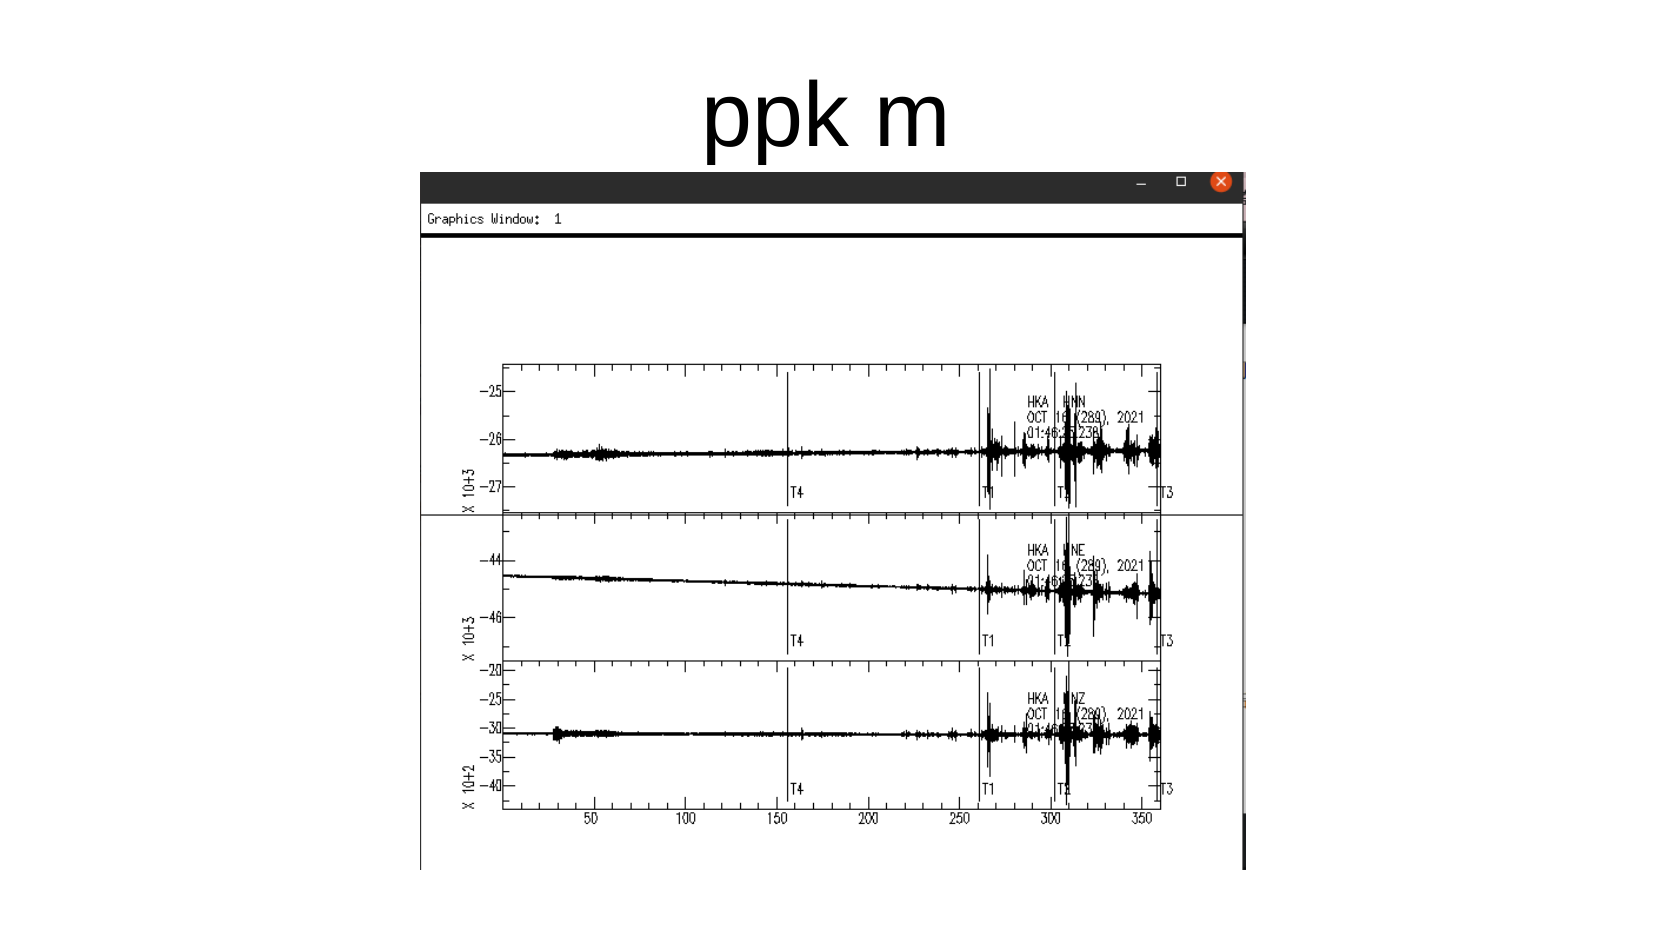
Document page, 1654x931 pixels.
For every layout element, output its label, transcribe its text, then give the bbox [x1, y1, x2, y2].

title ppk m [82, 37, 1571, 193]
picture [420, 172, 1246, 871]
